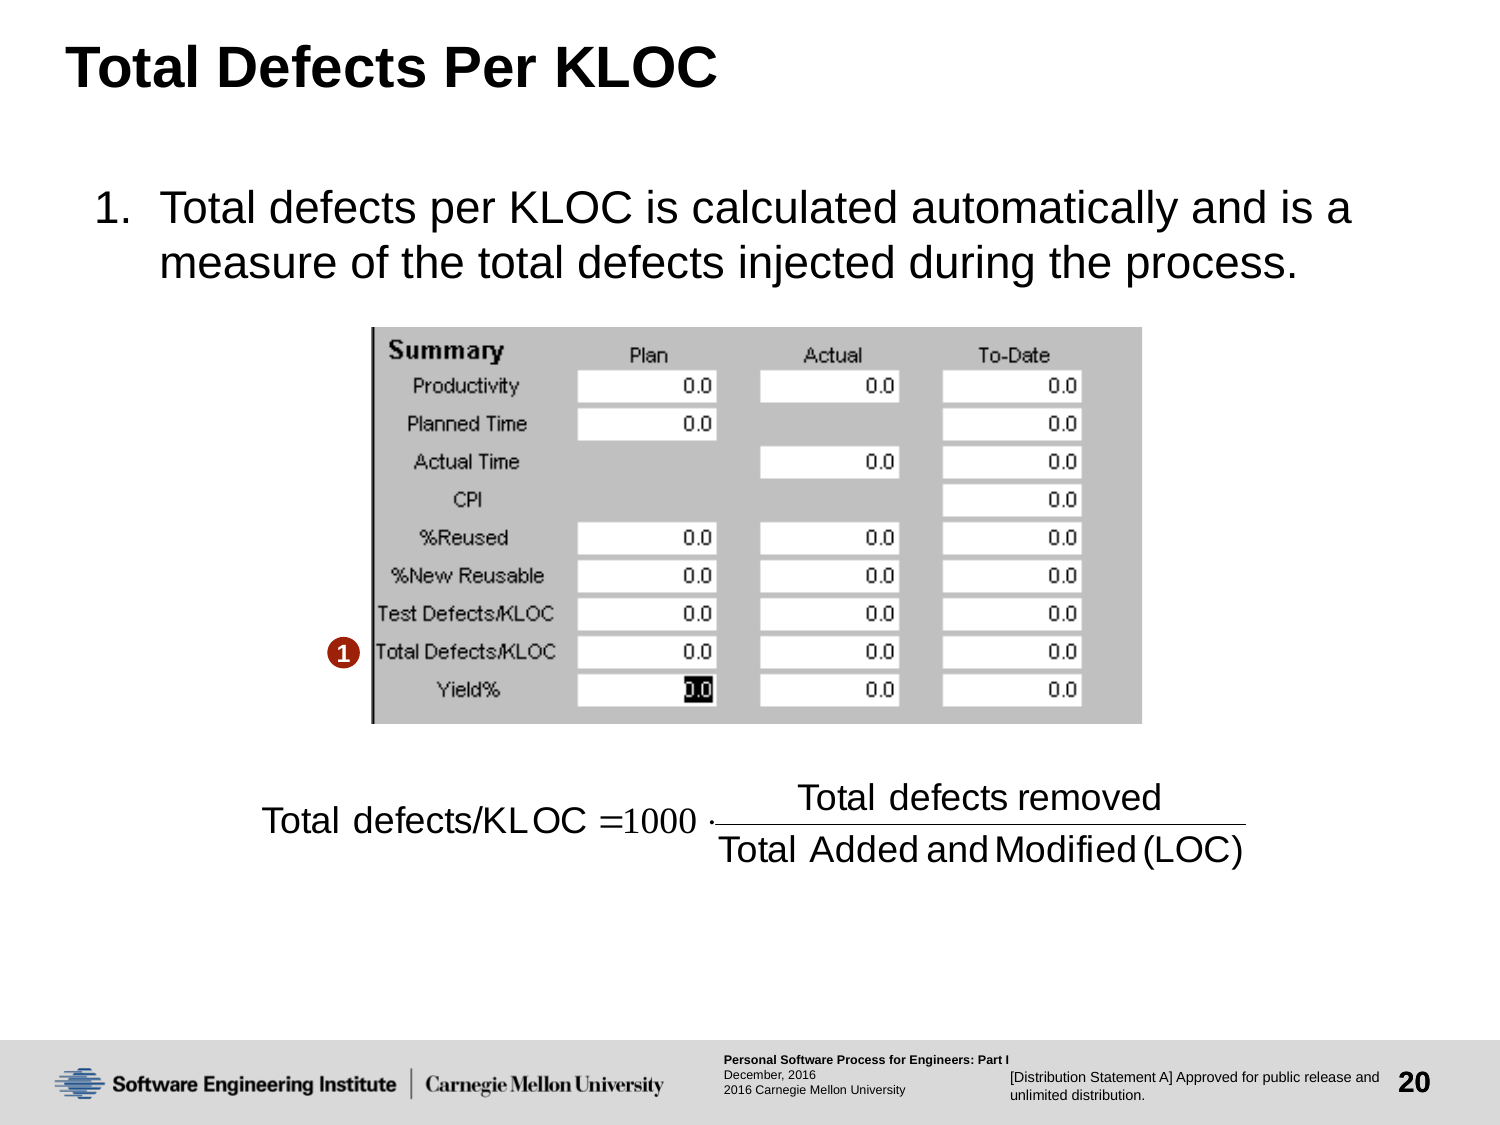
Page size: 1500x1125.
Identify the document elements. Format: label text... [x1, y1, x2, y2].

title Total Defects Per KLOC [65, 37, 1313, 148]
list Total defects per KLOC is calculated automatically and is a measure of the total defects injected during the process. [65, 177, 1431, 1000]
picture [46, 1061, 673, 1104]
picture [327, 327, 1143, 724]
picture [256, 774, 1253, 878]
